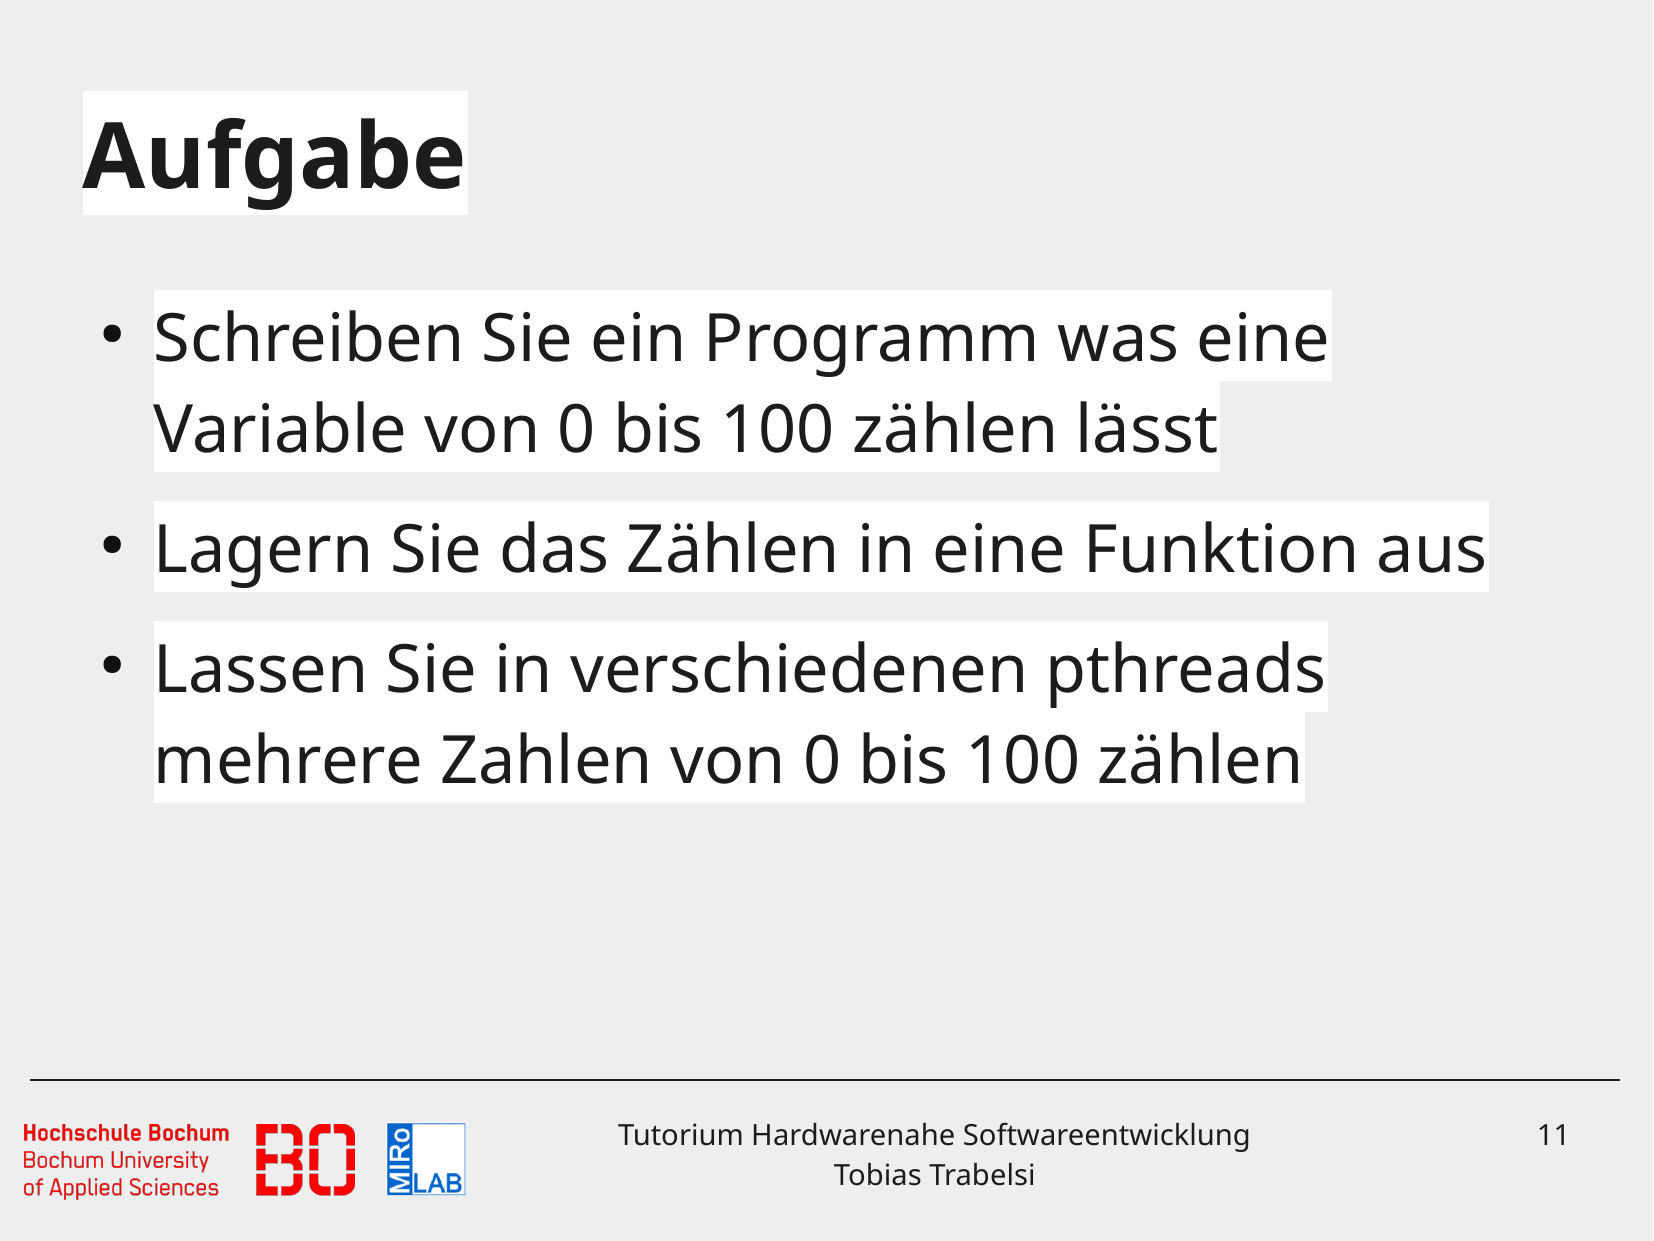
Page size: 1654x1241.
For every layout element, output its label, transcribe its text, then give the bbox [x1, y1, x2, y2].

title Aufgabe [82, 49, 1561, 257]
picture [24, 1124, 355, 1200]
picture [386, 1122, 466, 1196]
list Schreiben Sie ein Programm was eine Variable von 0 bis 100 zählen lässt Lagern Sie das Zählen in eine Funktion aus Lassen Sie in verschiedenen pthreads mehrere Zahlen von 0 bis 100 zählen [82, 290, 1571, 1010]
